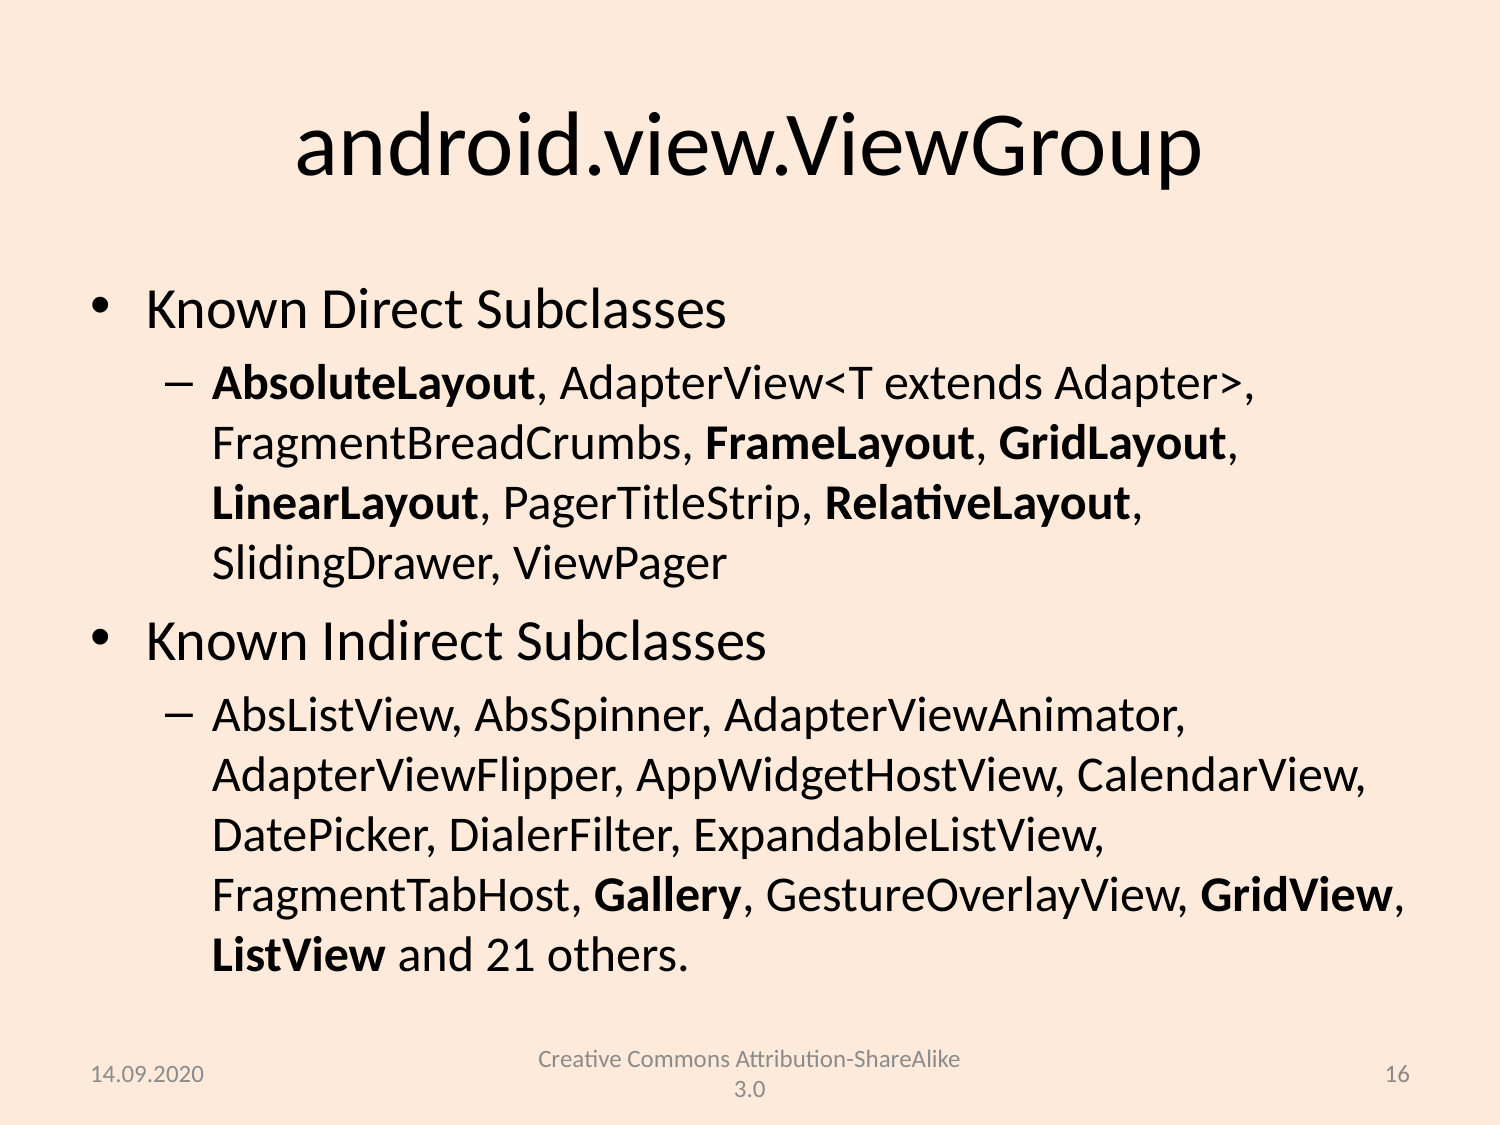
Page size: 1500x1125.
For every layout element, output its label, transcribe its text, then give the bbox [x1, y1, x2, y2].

title android.view.ViewGroup [75, 45, 1425, 233]
slide_number <number> [1074, 1042, 1425, 1103]
footer Creative Commons Attribution-ShareAlike 3.0 [512, 1042, 988, 1103]
list Known Direct Subclasses AbsoluteLayout, AdapterView<T extends Adapter>, FragmentBreadCrumbs, FrameLayout, GridLayout, LinearLayout, PagerTitleStrip, RelativeLayout, SlidingDrawer, ViewPager Known Indirect Subclasses AbsListView, AbsSpinner, AdapterViewAnimator, AdapterViewFlipper, AppWidgetHostView, CalendarView, DatePicker, DialerFilter, ExpandableListView, FragmentTabHost, Gallery, GestureOverlayView, GridView, ListView and 21 others. [75, 262, 1425, 1005]
